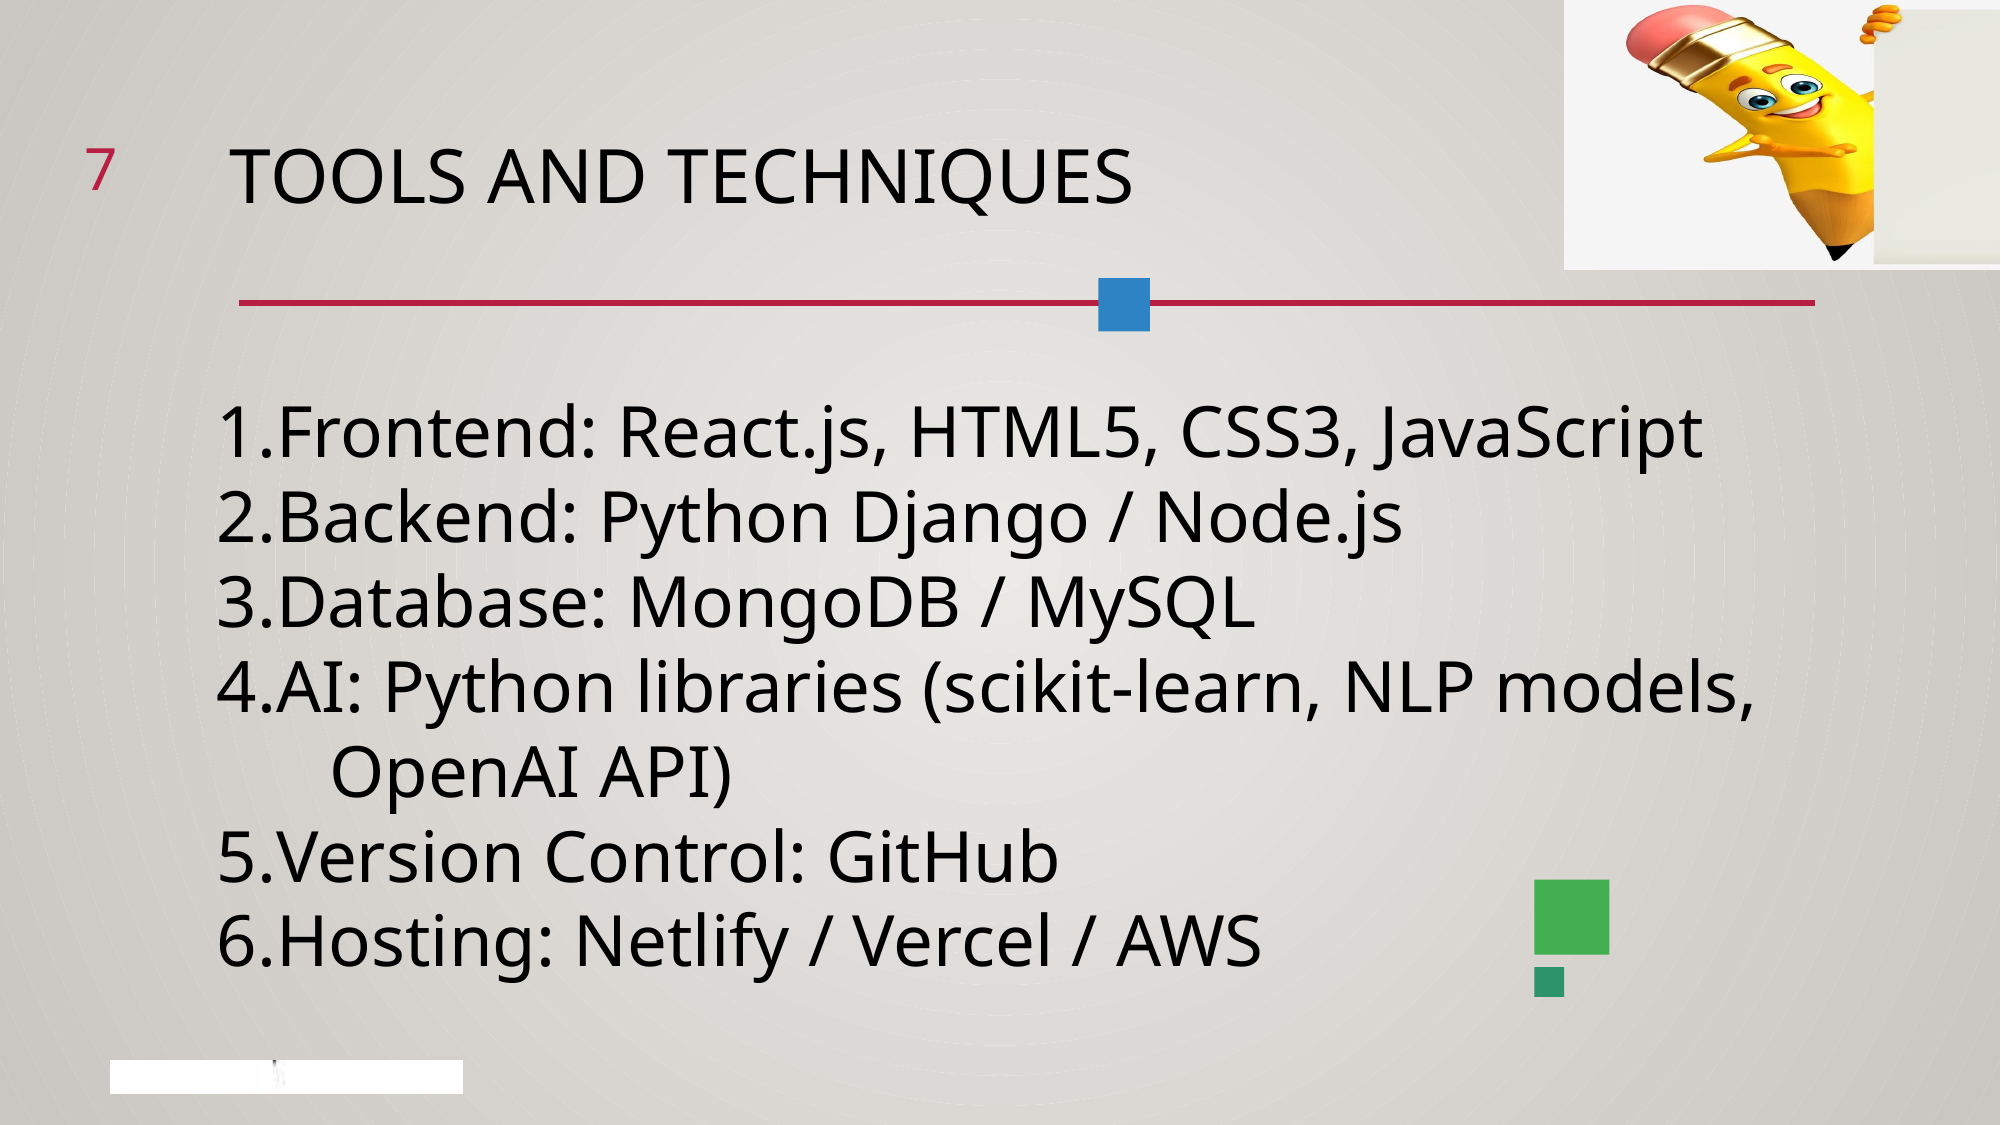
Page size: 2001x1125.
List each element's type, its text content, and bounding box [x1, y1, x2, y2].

text_box Frontend: React.js, HTML5, CSS3, JavaScript Backend: Python Django / Node.js Database: MongoDB / MySQL AI: Python libraries (scikit-learn, NLP models, OpenAI API) Version Control: GitHub Hosting: Netlify / Vercel / AWS [201, 379, 1996, 781]
picture [110, 1060, 463, 1094]
slide_number 7 [78, 131, 212, 214]
title TOOLS AND TECHNIQUES [227, 126, 1830, 197]
picture [1564, 0, 2000, 270]
text_box [1098, 278, 1150, 332]
text_box [1534, 967, 1565, 997]
text_box [1534, 879, 1610, 955]
